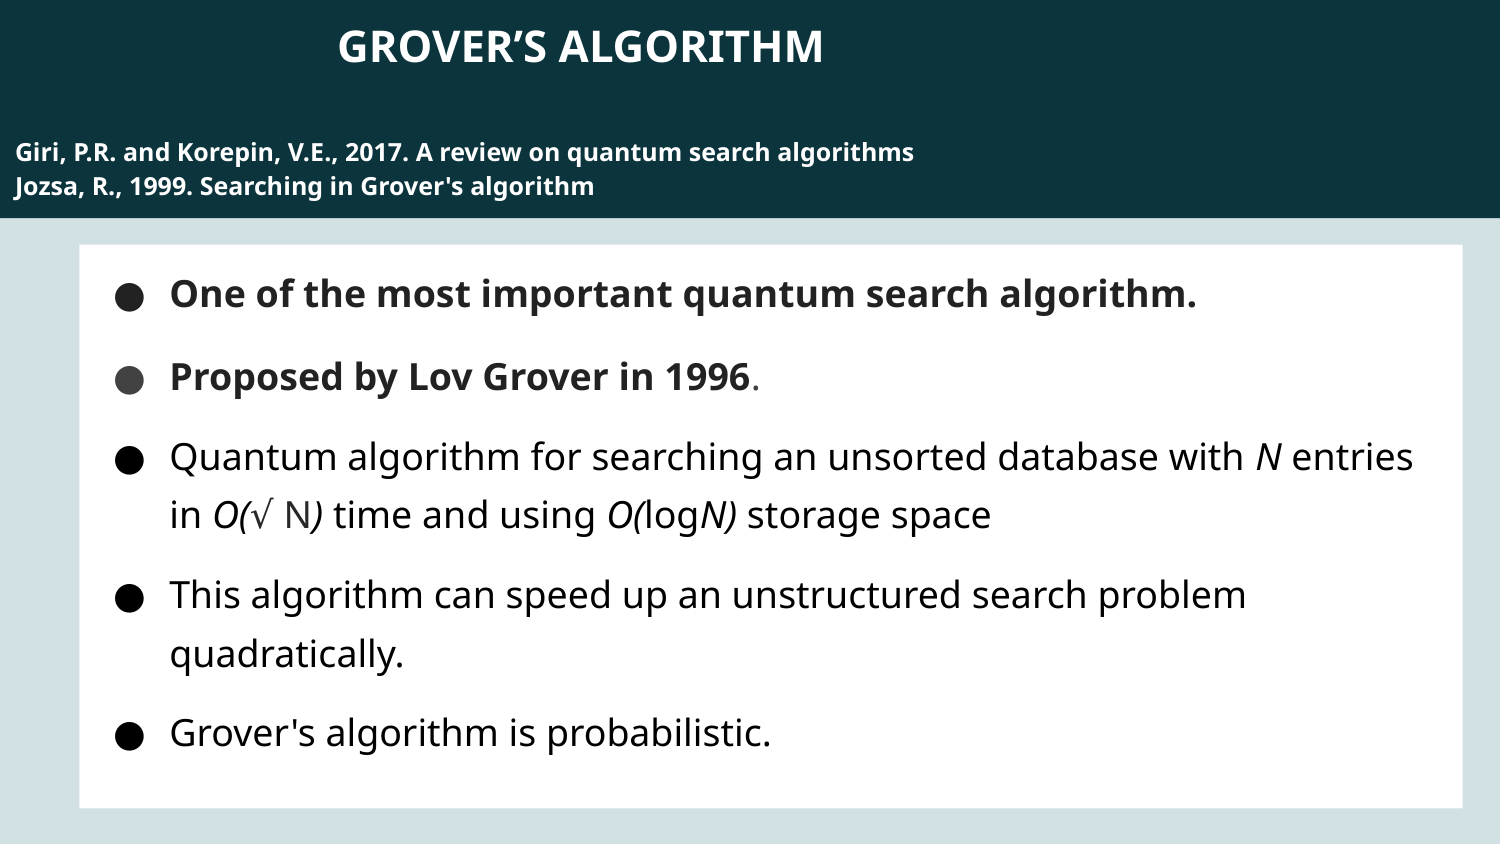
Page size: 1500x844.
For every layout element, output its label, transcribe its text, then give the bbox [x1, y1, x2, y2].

list One of the most important quantum search algorithm. Proposed by Lov Grover in 1996. Quantum algorithm for searching an unsorted database with N entries in O(√ N) time and using O(logN) storage space This algorithm can speed up an unstructured search problem quadratically. Grover's algorithm is probabilistic. [79, 244, 1463, 809]
title GROVER’S ALGORITHM Giri, P.R. and Korepin, V.E., 2017. A review on quantum search algorithms Jozsa, R., 1999. Searching in Grover's algorithm [0, 0, 1500, 219]
